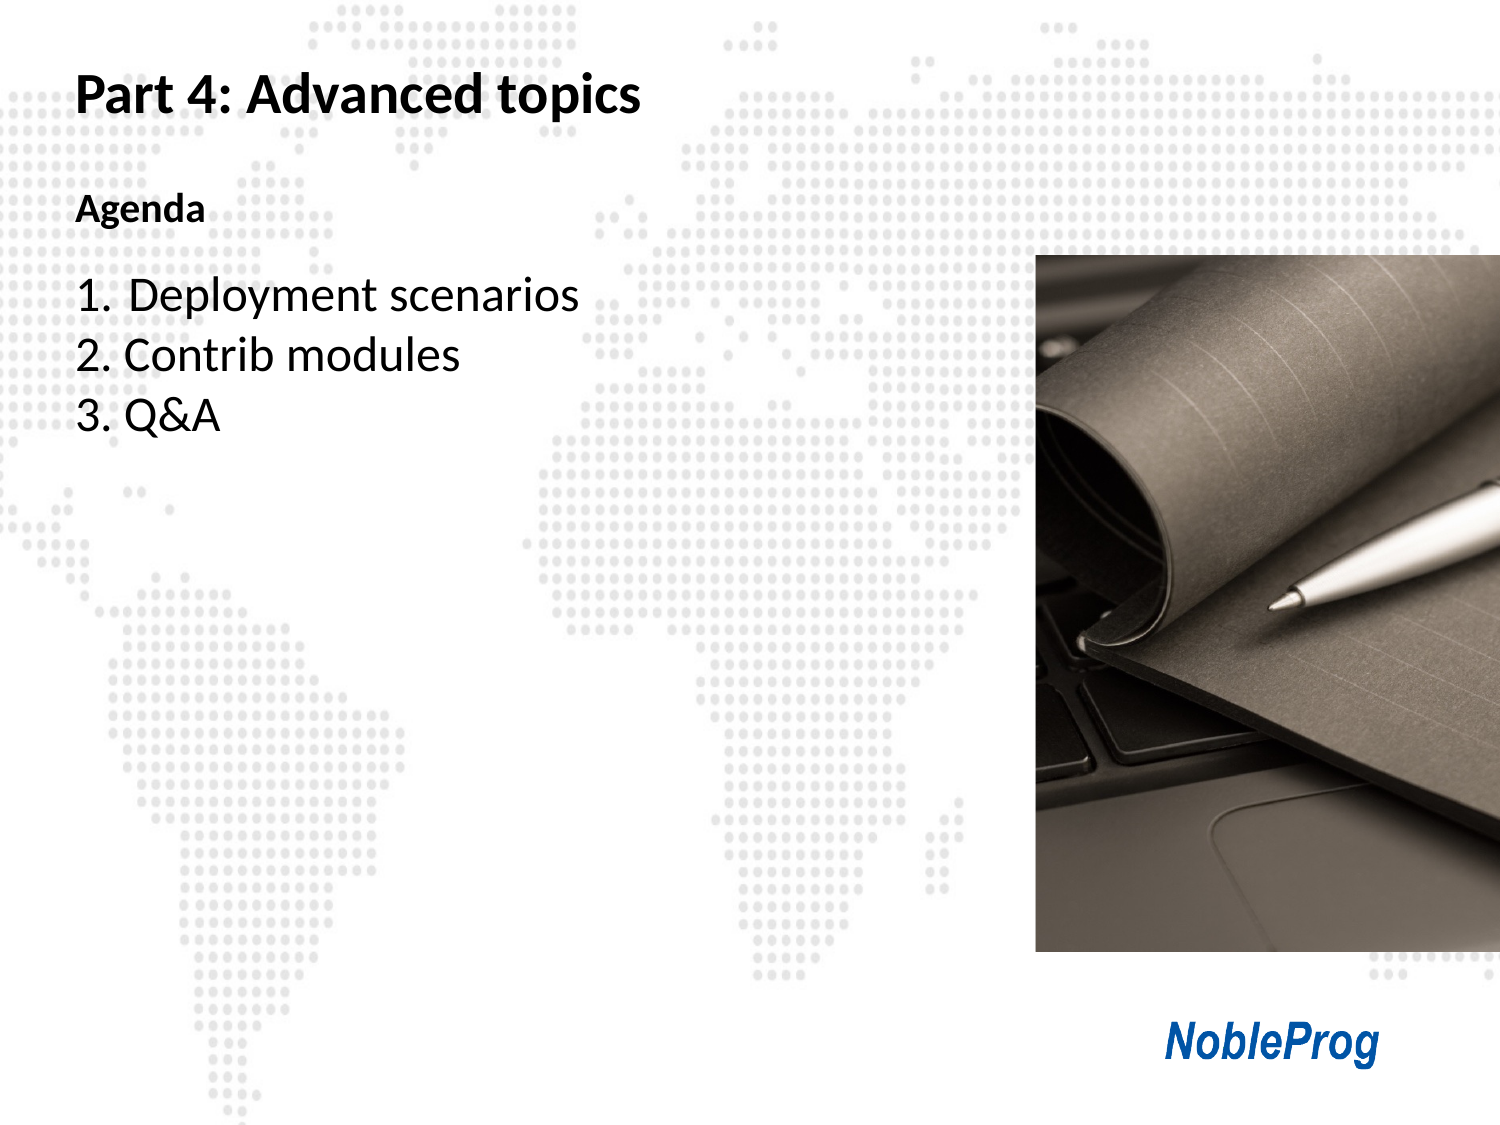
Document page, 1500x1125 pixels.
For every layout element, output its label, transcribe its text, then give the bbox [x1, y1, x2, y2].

picture [0, 0, 1500, 1125]
text_box Part 4: Advanced topics [75, 55, 1425, 127]
text_box Agenda [75, 180, 1425, 231]
text_box Deployment scenarios Contrib modules Q&A [75, 261, 1425, 958]
